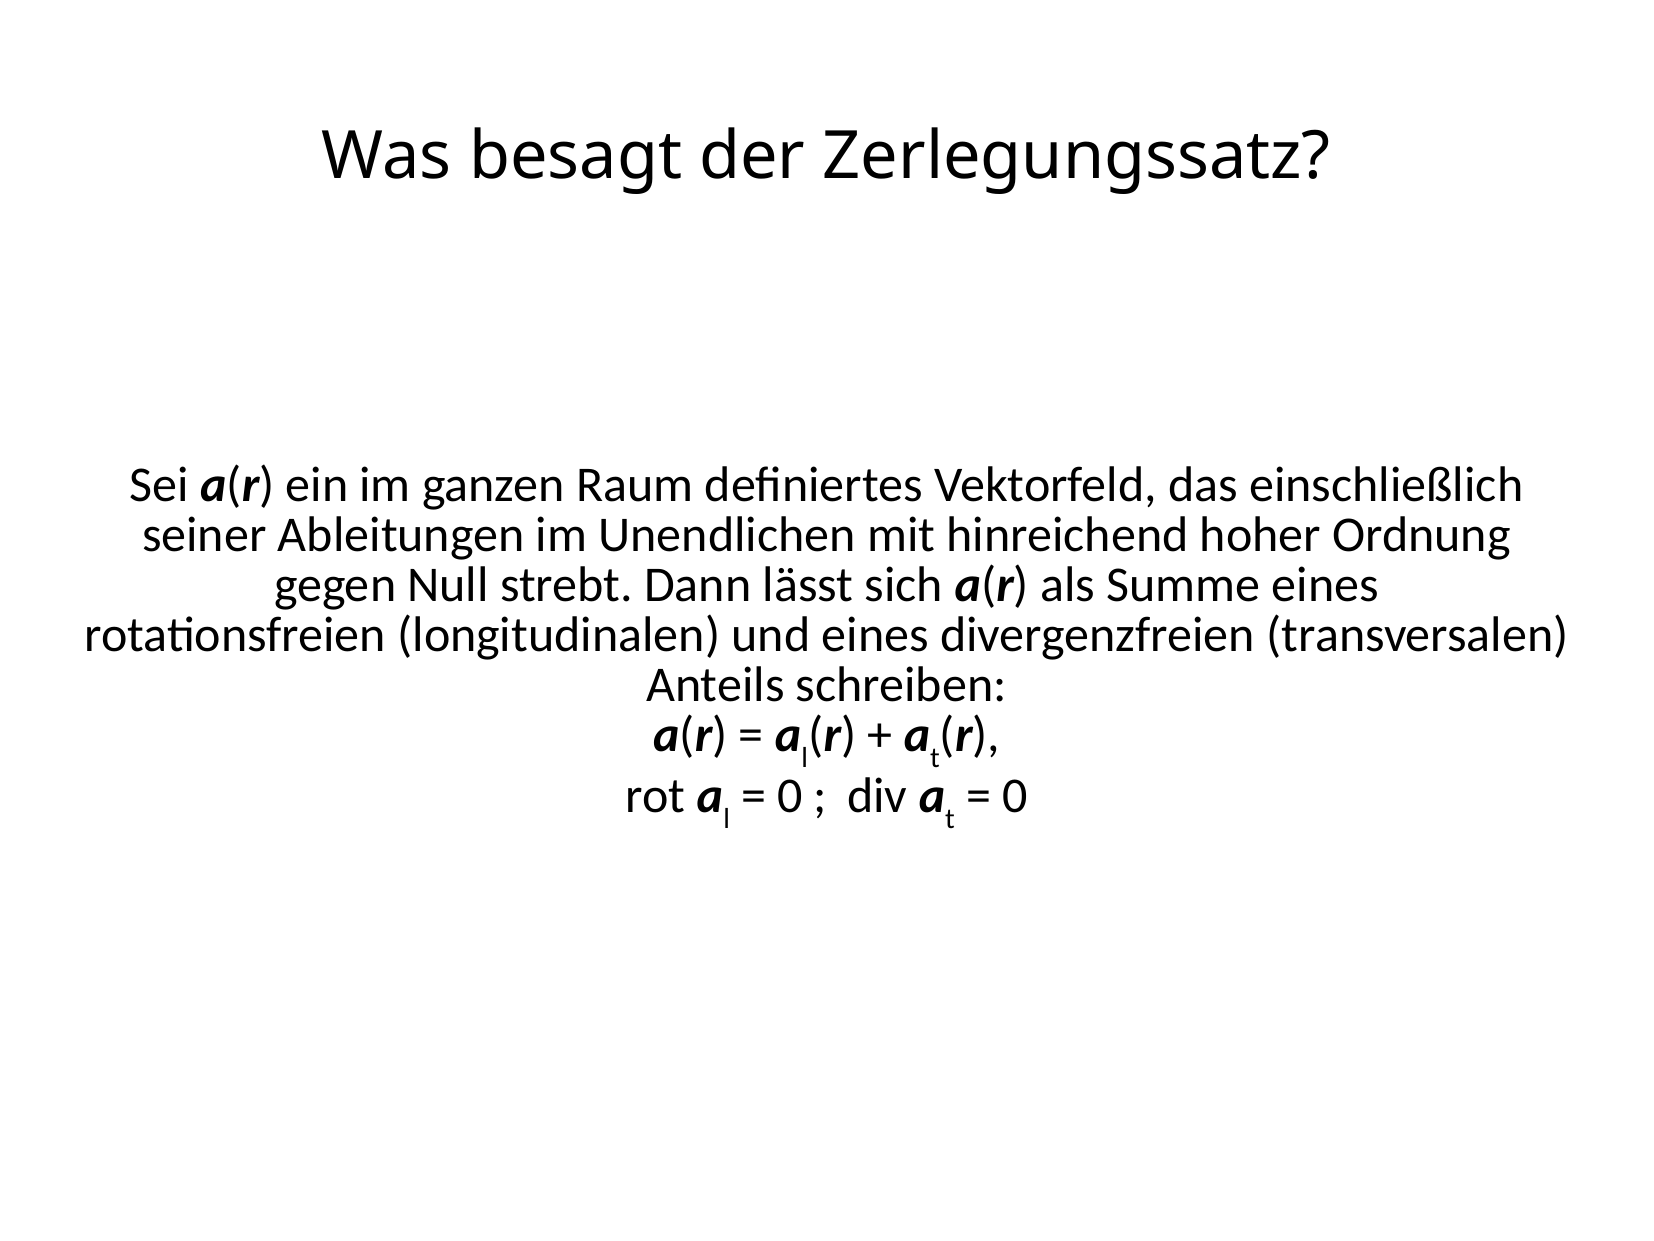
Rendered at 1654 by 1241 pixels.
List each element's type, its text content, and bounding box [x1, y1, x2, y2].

title Was besagt der Zerlegungssatz? [82, 49, 1571, 257]
subtitle Sei a(r) ein im ganzen Raum definiertes Vektorfeld, das einschließlich seiner Ableitungen im Unendlichen mit hinreichend hoher Ordnung gegen Null strebt. Dann lässt sich a(r) als Summe eines rotationsfreien (longitudinalen) und eines divergenzfreien (transversalen) Anteils schreiben: a(r) = al(r) + at(r), rot al = 0 ; div at = 0 [82, 290, 1571, 1010]
